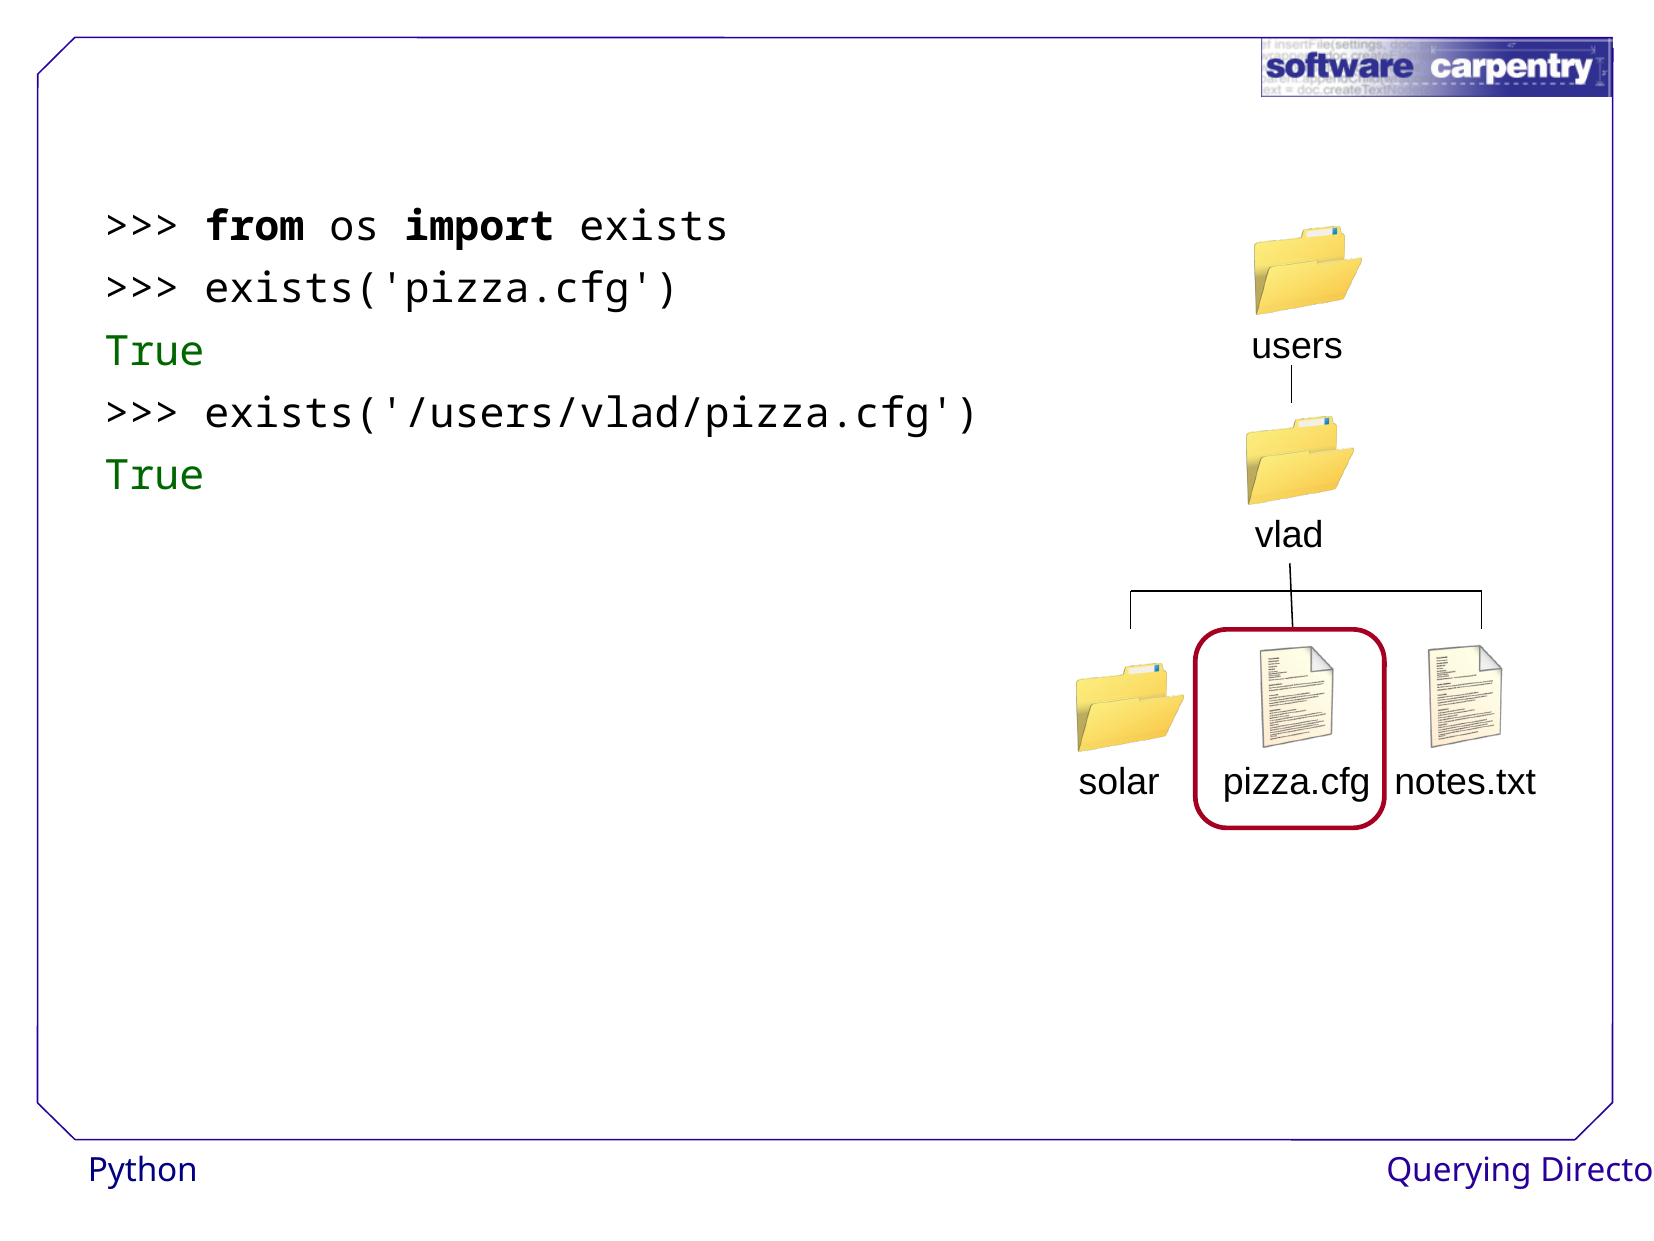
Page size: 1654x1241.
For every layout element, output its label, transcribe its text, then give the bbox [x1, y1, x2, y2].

picture [1261, 39, 1613, 97]
picture [1408, 638, 1523, 753]
text_box solar [1063, 753, 1175, 811]
picture [1242, 402, 1358, 518]
text_box users [1236, 316, 1358, 375]
text_box >>> from os import exists >>> exists('pizza.cfg') True >>> exists('/users/vlad/pizza.cfg') True [89, 128, 1512, 1037]
picture [1072, 649, 1188, 765]
picture [1240, 639, 1354, 753]
text_box >>> from os import exists >>> exists('pizza.cfg') True >>> exists('/users/vlad/pizza.cfg') True [1198, 632, 1382, 825]
picture [1250, 212, 1366, 328]
text_box vlad [1240, 506, 1339, 564]
text_box pizza.cfg [1208, 753, 1379, 811]
text_box notes.txt [1384, 753, 1552, 811]
